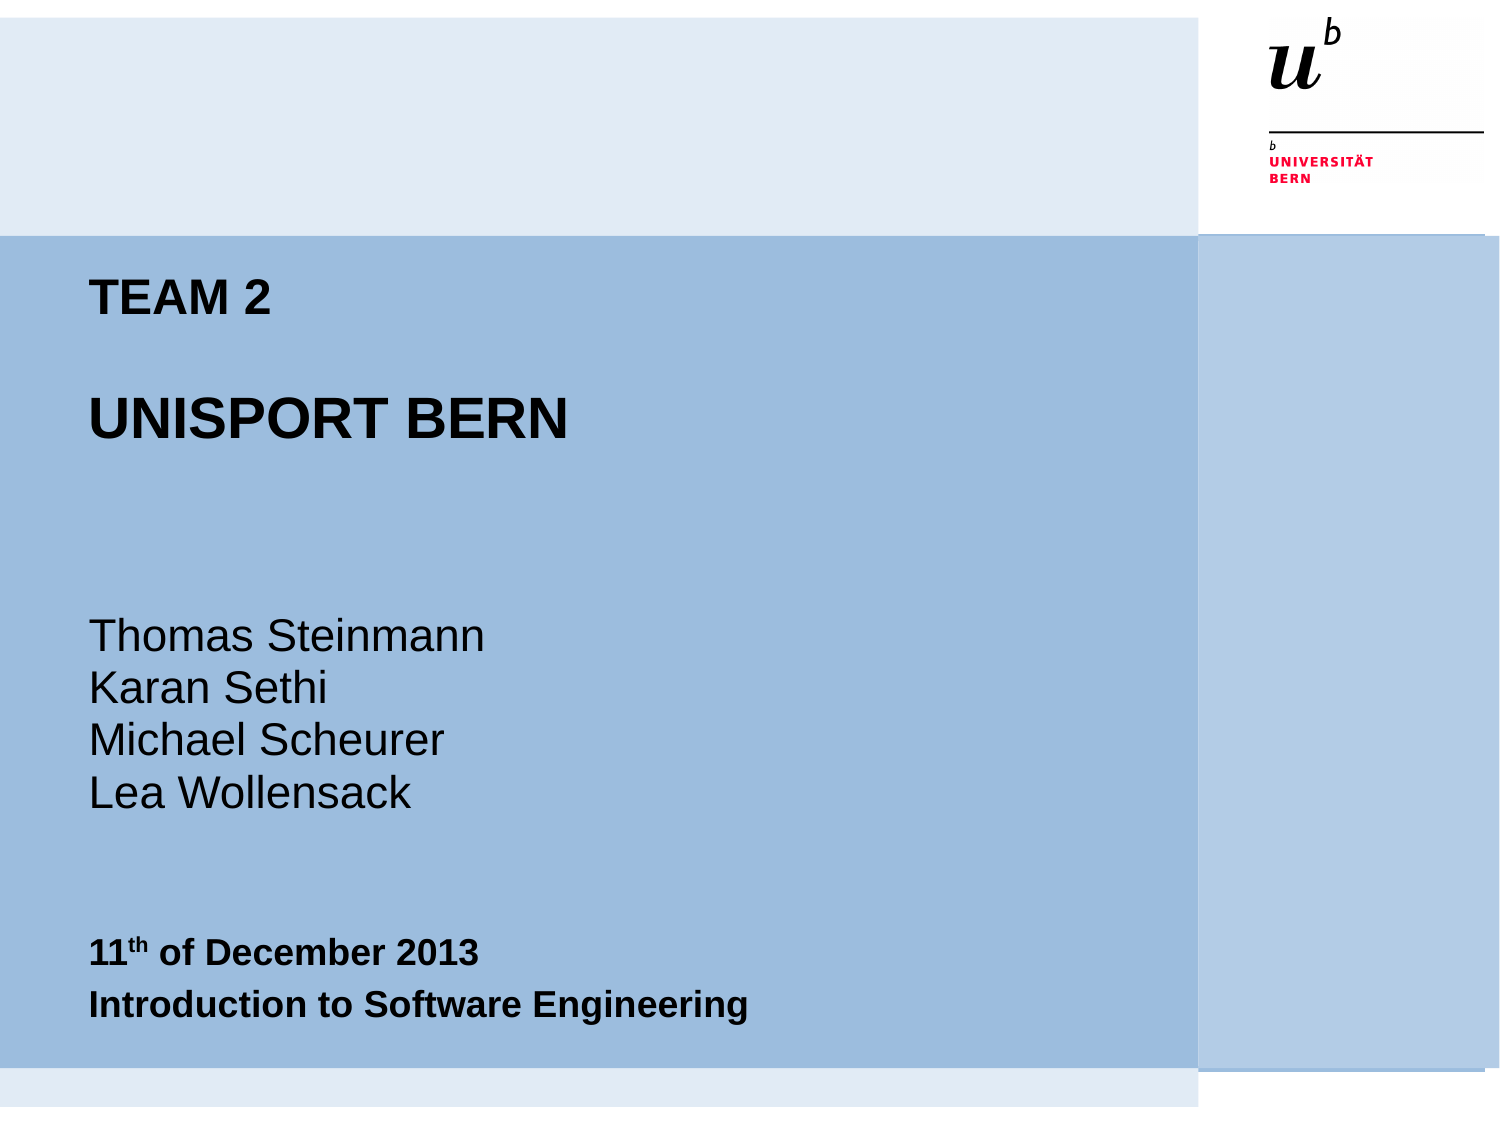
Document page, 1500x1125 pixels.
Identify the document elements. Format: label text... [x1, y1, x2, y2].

picture [1269, 17, 1484, 183]
text_box Thomas Steinmann Karan Sethi Michael Scheurer Lea Wollensack 11th of December 2013 Introduction to Software Engineering [88, 609, 1175, 1012]
text_box TEAM 2 UNISPORT BERN [88, 271, 1175, 527]
